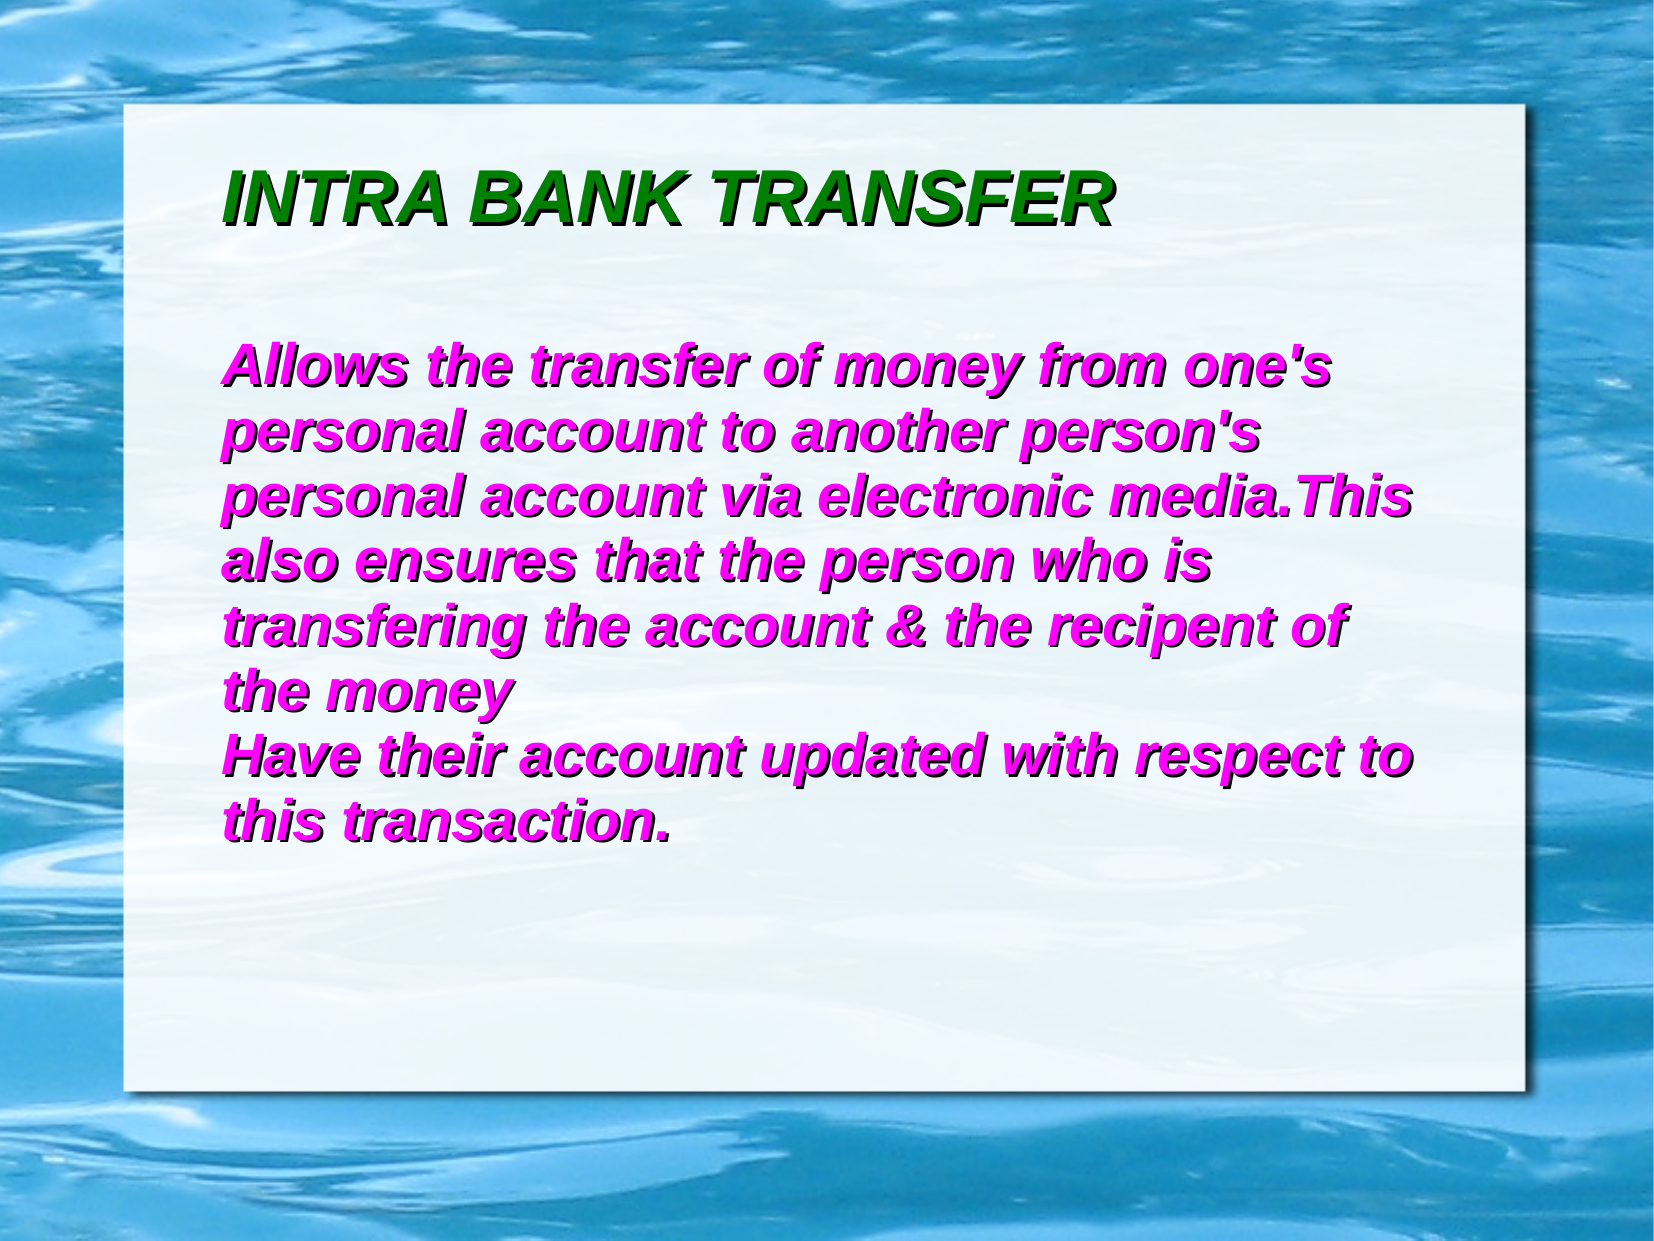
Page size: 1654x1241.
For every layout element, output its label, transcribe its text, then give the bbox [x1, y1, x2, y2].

text_box Allows the transfer of money from one's personal account to another person's personal account via electronic media.This also ensures that the person who is transfering the account & the recipent of the money Have their account updated with respect to this transaction. [206, 324, 1447, 860]
picture [0, 0, 1654, 1241]
text_box INTRA BANK TRANSFER [206, 147, 1447, 247]
